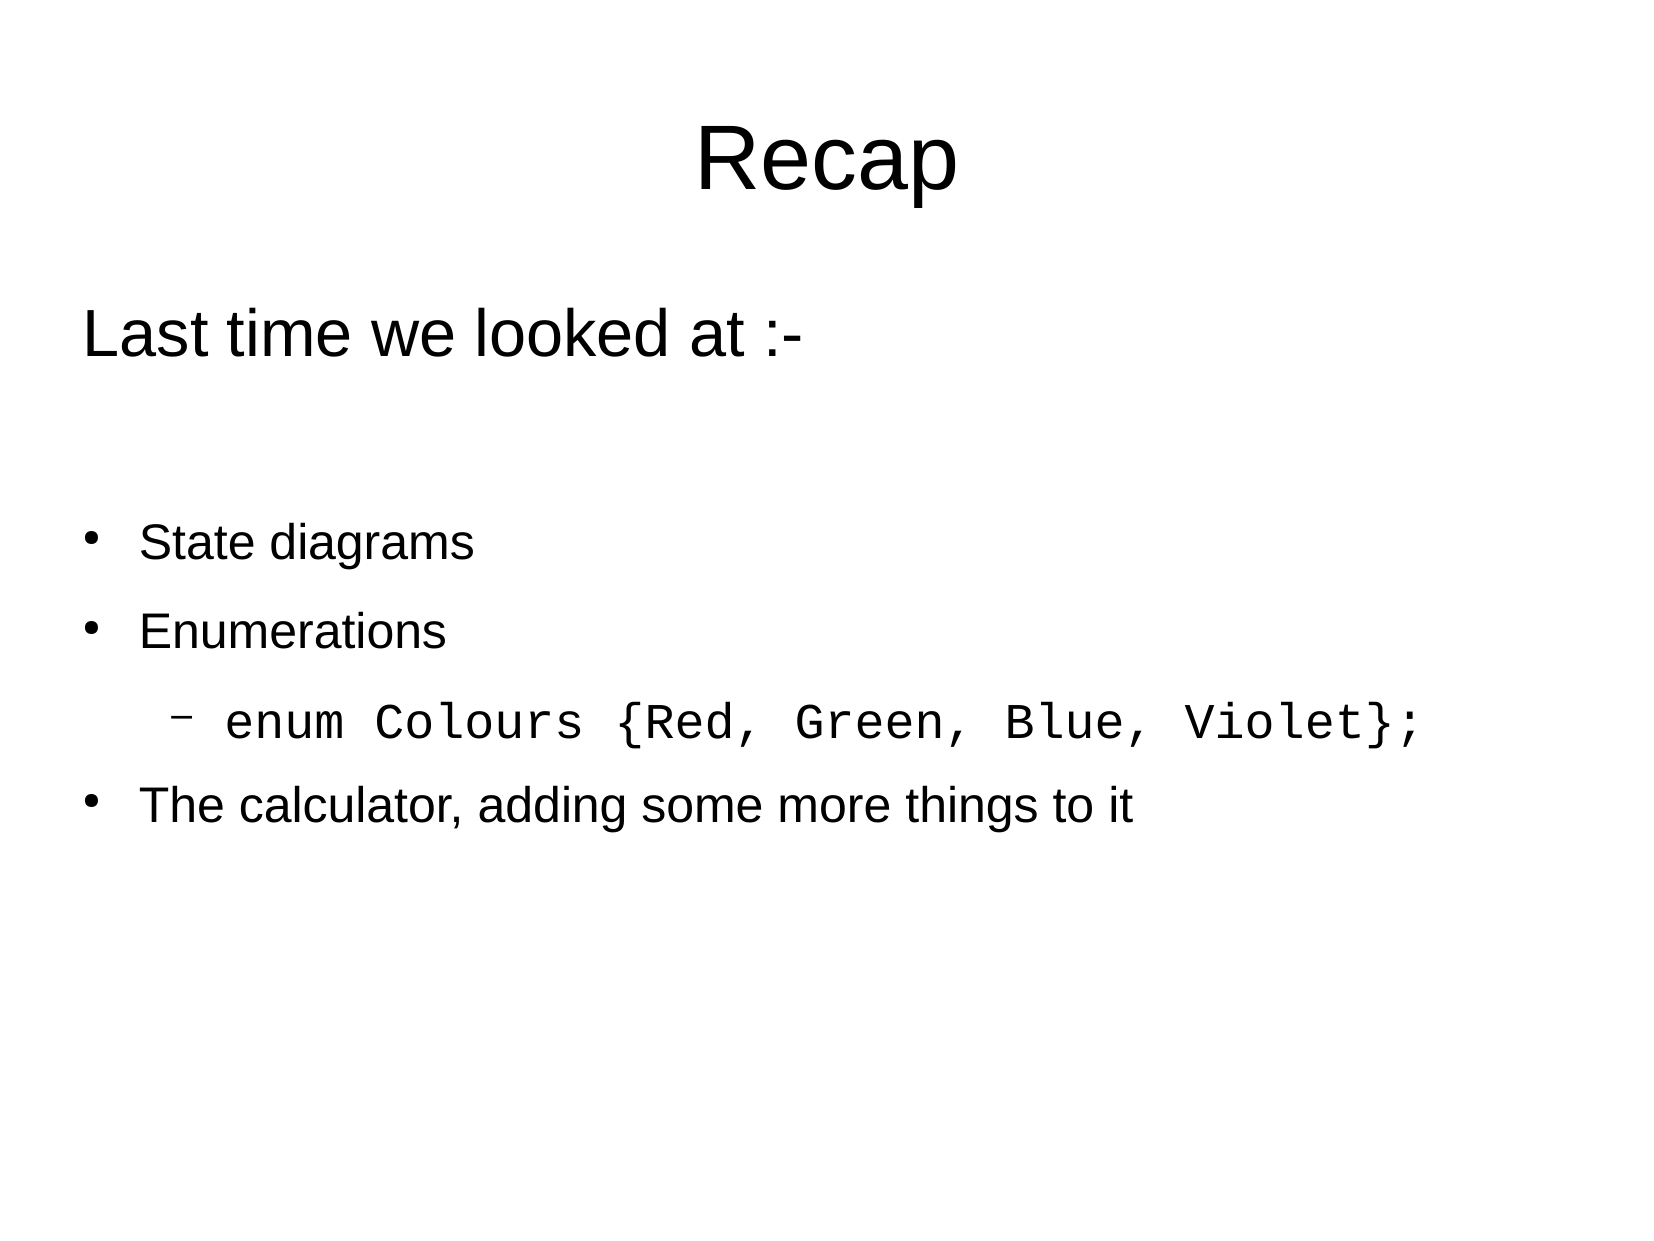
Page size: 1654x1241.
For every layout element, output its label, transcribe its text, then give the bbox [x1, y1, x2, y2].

title Recap [82, 49, 1571, 257]
list Last time we looked at :- State diagrams Enumerations enum Colours {Red, Green, Blue, Violet}; The calculator, adding some more things to it [82, 290, 1538, 1140]
